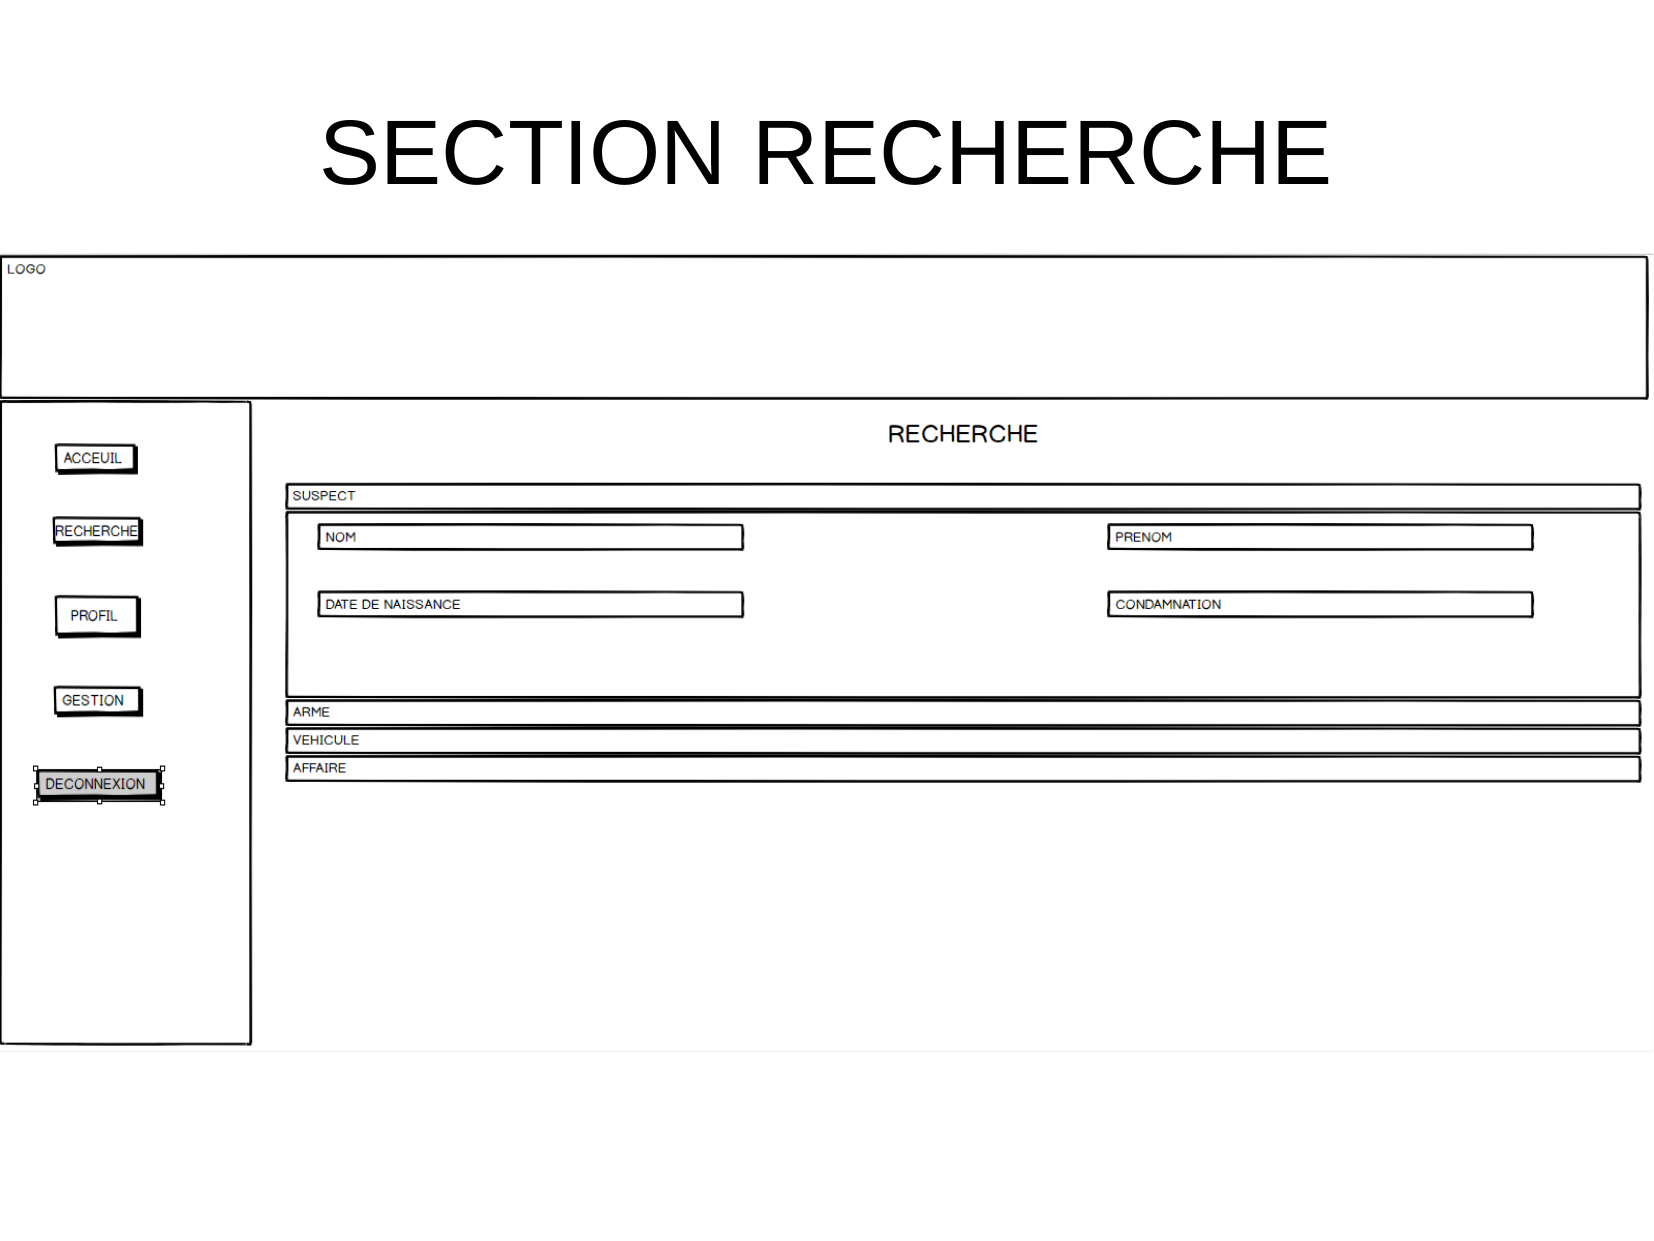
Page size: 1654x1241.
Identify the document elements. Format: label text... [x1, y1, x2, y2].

picture [0, 253, 1654, 1052]
title SECTION RECHERCHE [82, 49, 1571, 253]
